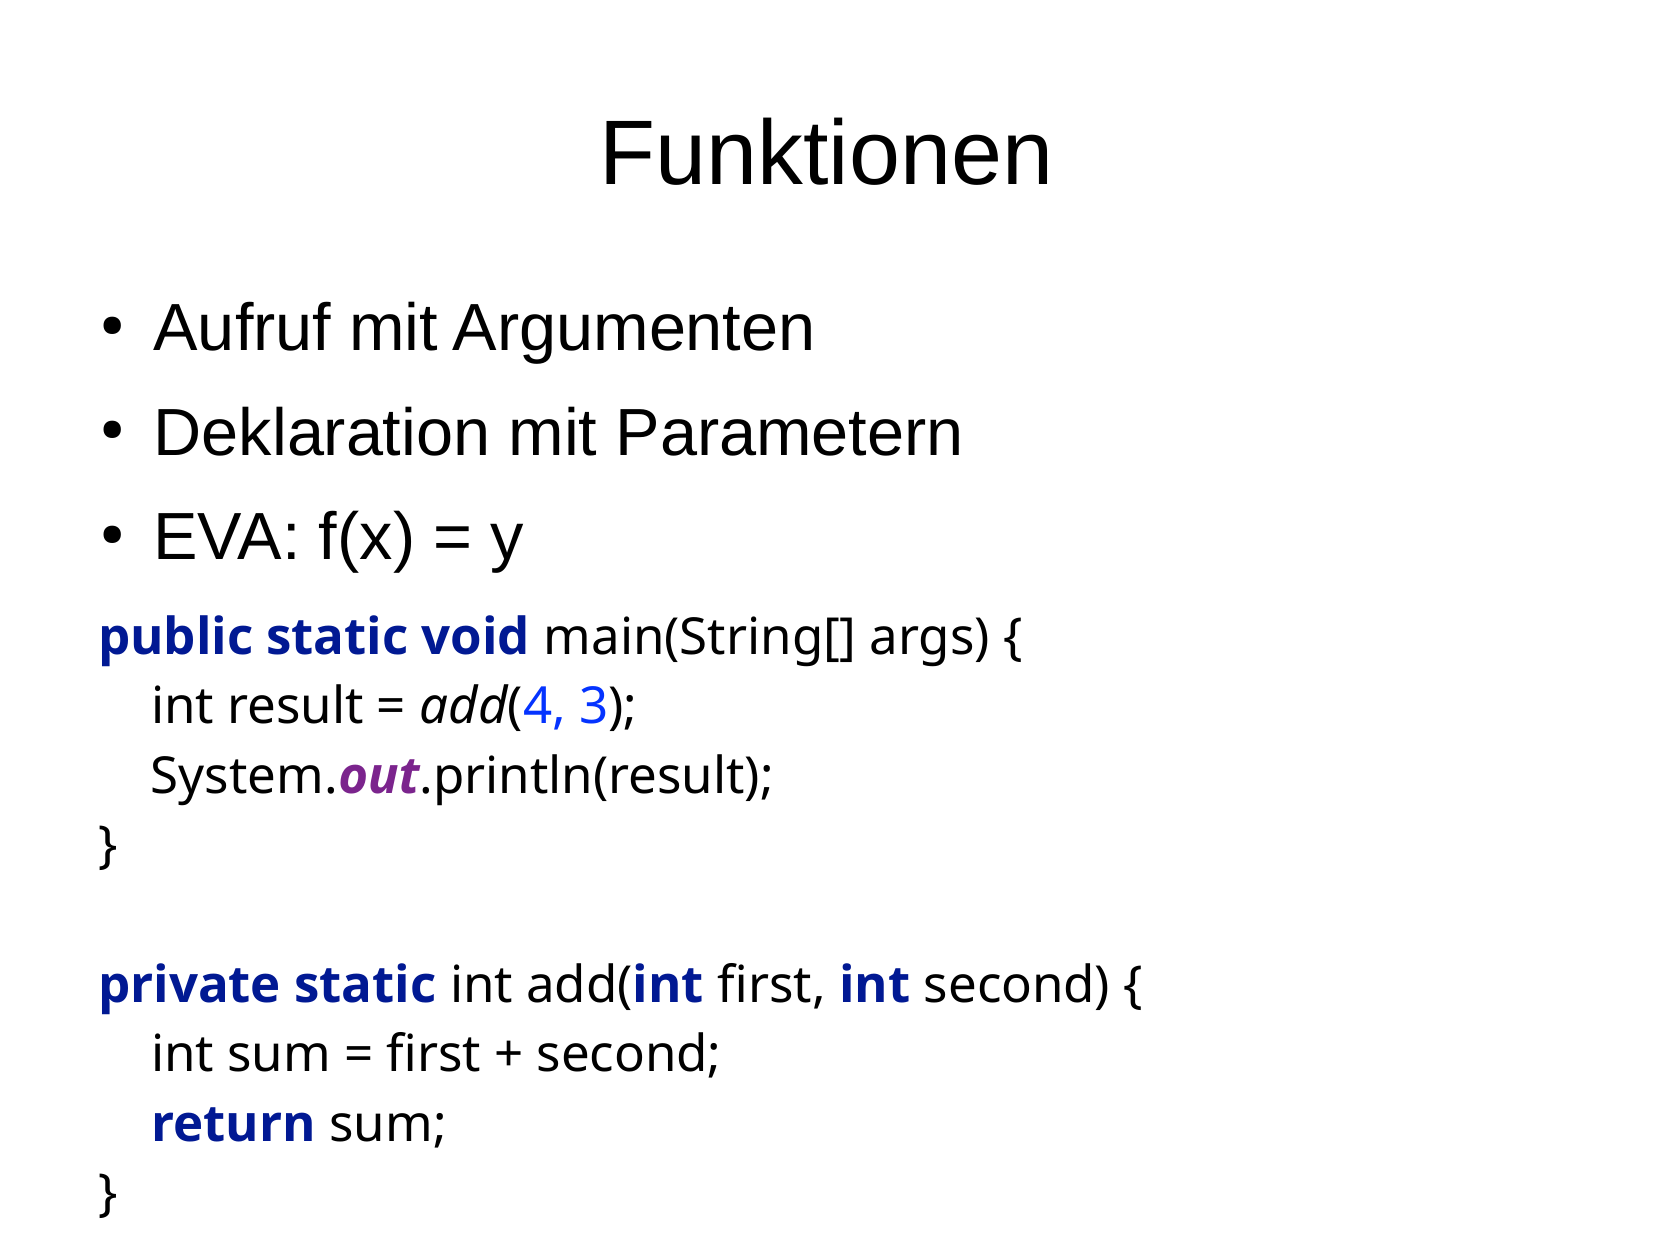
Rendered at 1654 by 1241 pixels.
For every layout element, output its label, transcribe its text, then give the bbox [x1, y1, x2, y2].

title Funktionen [82, 49, 1571, 257]
text_box public static void main(String[] args) { int result = add(4, 3); System.out.println(result); } private static int add(int first, int second) { int sum = first + second; return sum; } [98, 599, 1564, 1226]
list Aufruf mit Argumenten Deklaration mit Parametern EVA: f(x) = y [82, 290, 1571, 1010]
